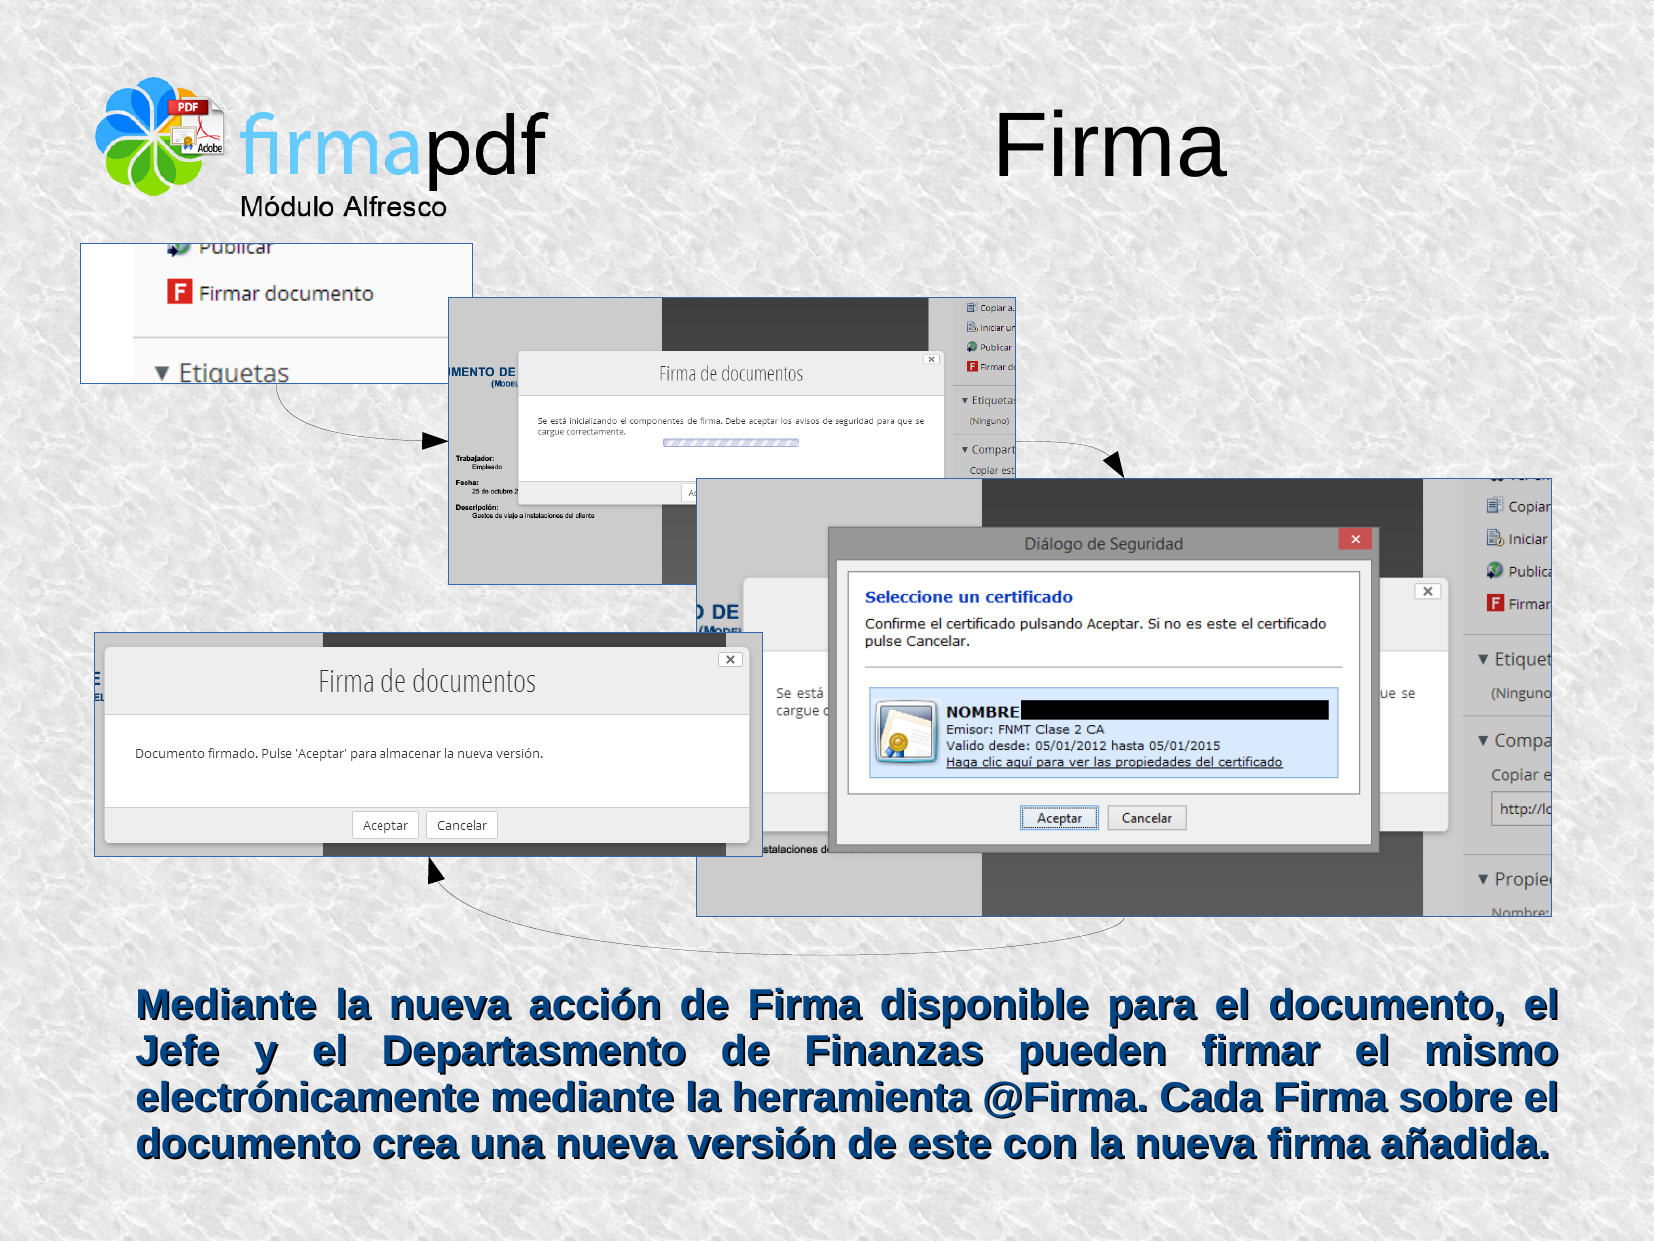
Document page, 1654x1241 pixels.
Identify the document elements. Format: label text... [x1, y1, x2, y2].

picture [0, 0, 1654, 1241]
list Mediante la nueva acción de Firma disponible para el documento, el Jefe y el Departasmento de Finanzas pueden firmar el mismo electrónicamente mediante la herramienta @Firma. Cada Firma sobre el documento crea una nueva versión de este con la nueva firma añadida. [70, 980, 1560, 1193]
title Firma [614, 52, 1607, 237]
